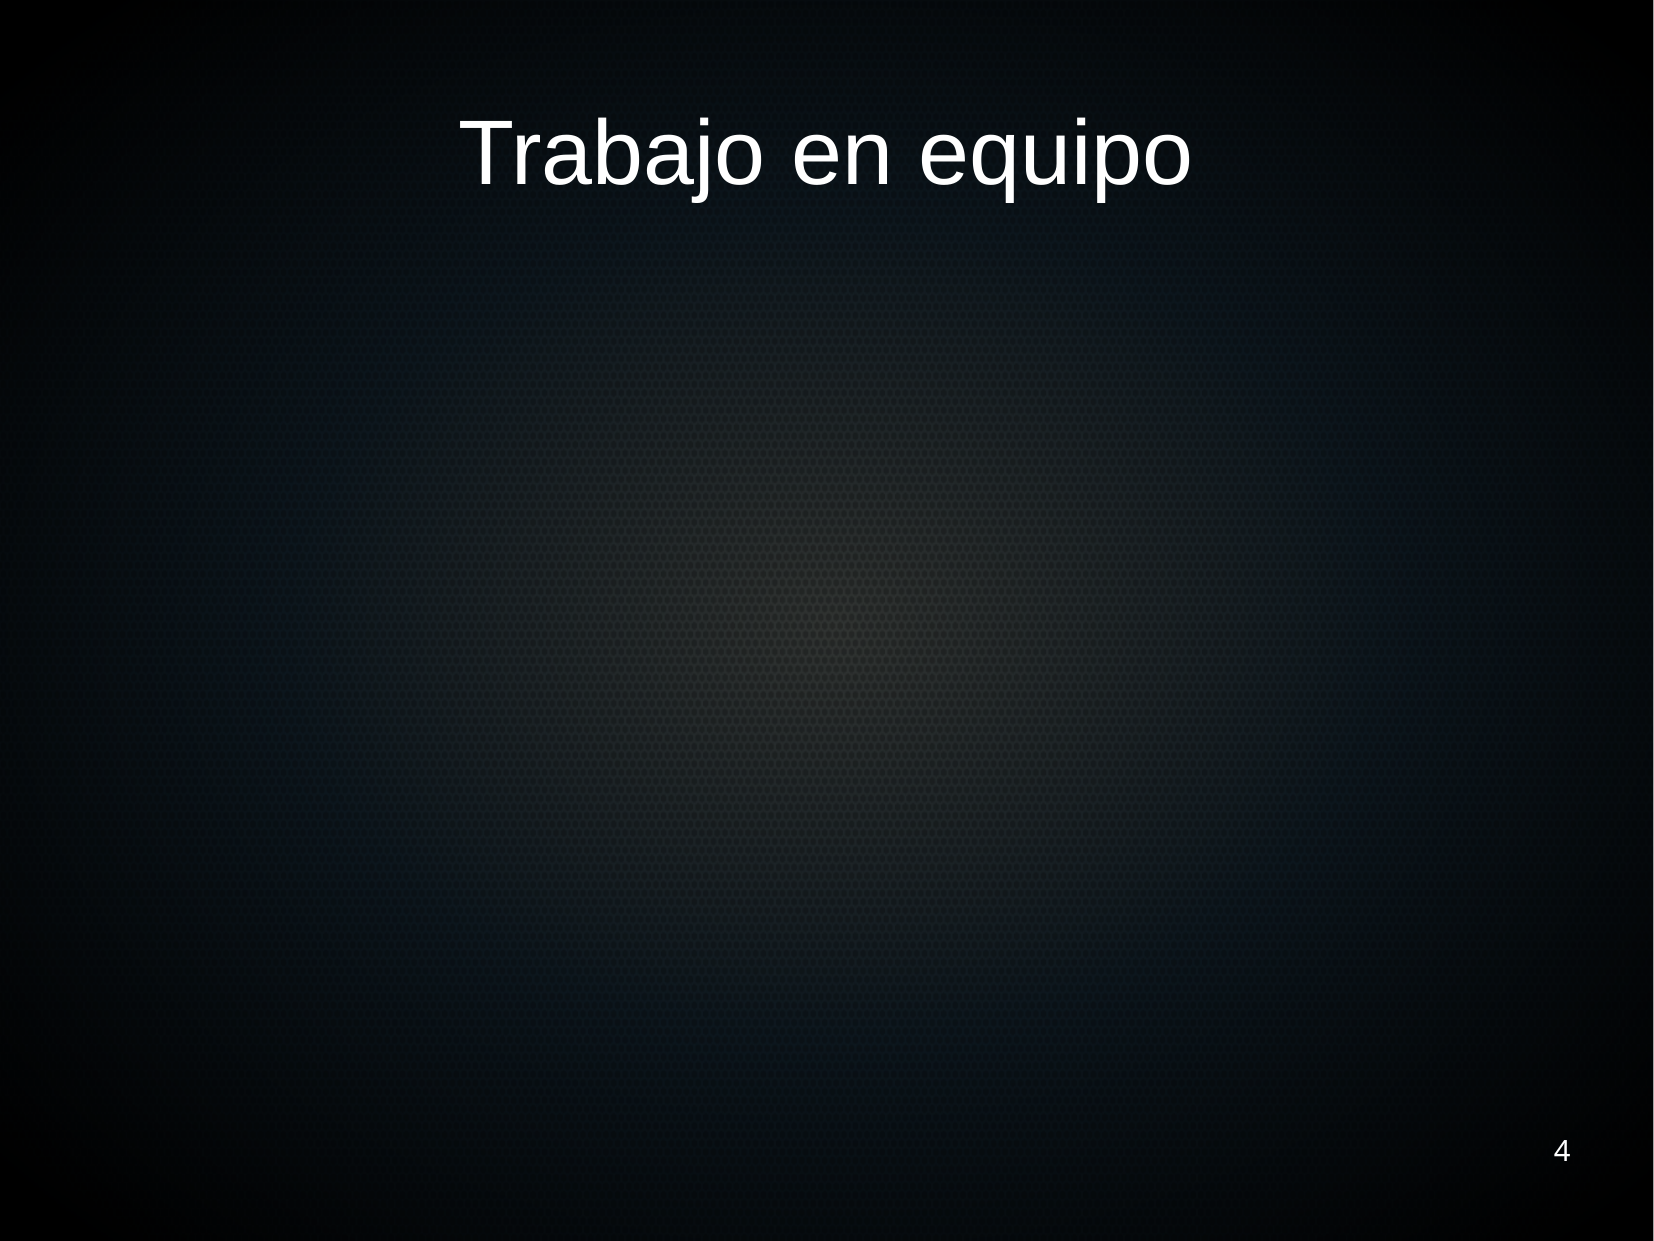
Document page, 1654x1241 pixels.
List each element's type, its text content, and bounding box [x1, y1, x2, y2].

picture [0, 0, 1654, 1241]
title Trabajo en equipo [82, 49, 1571, 257]
